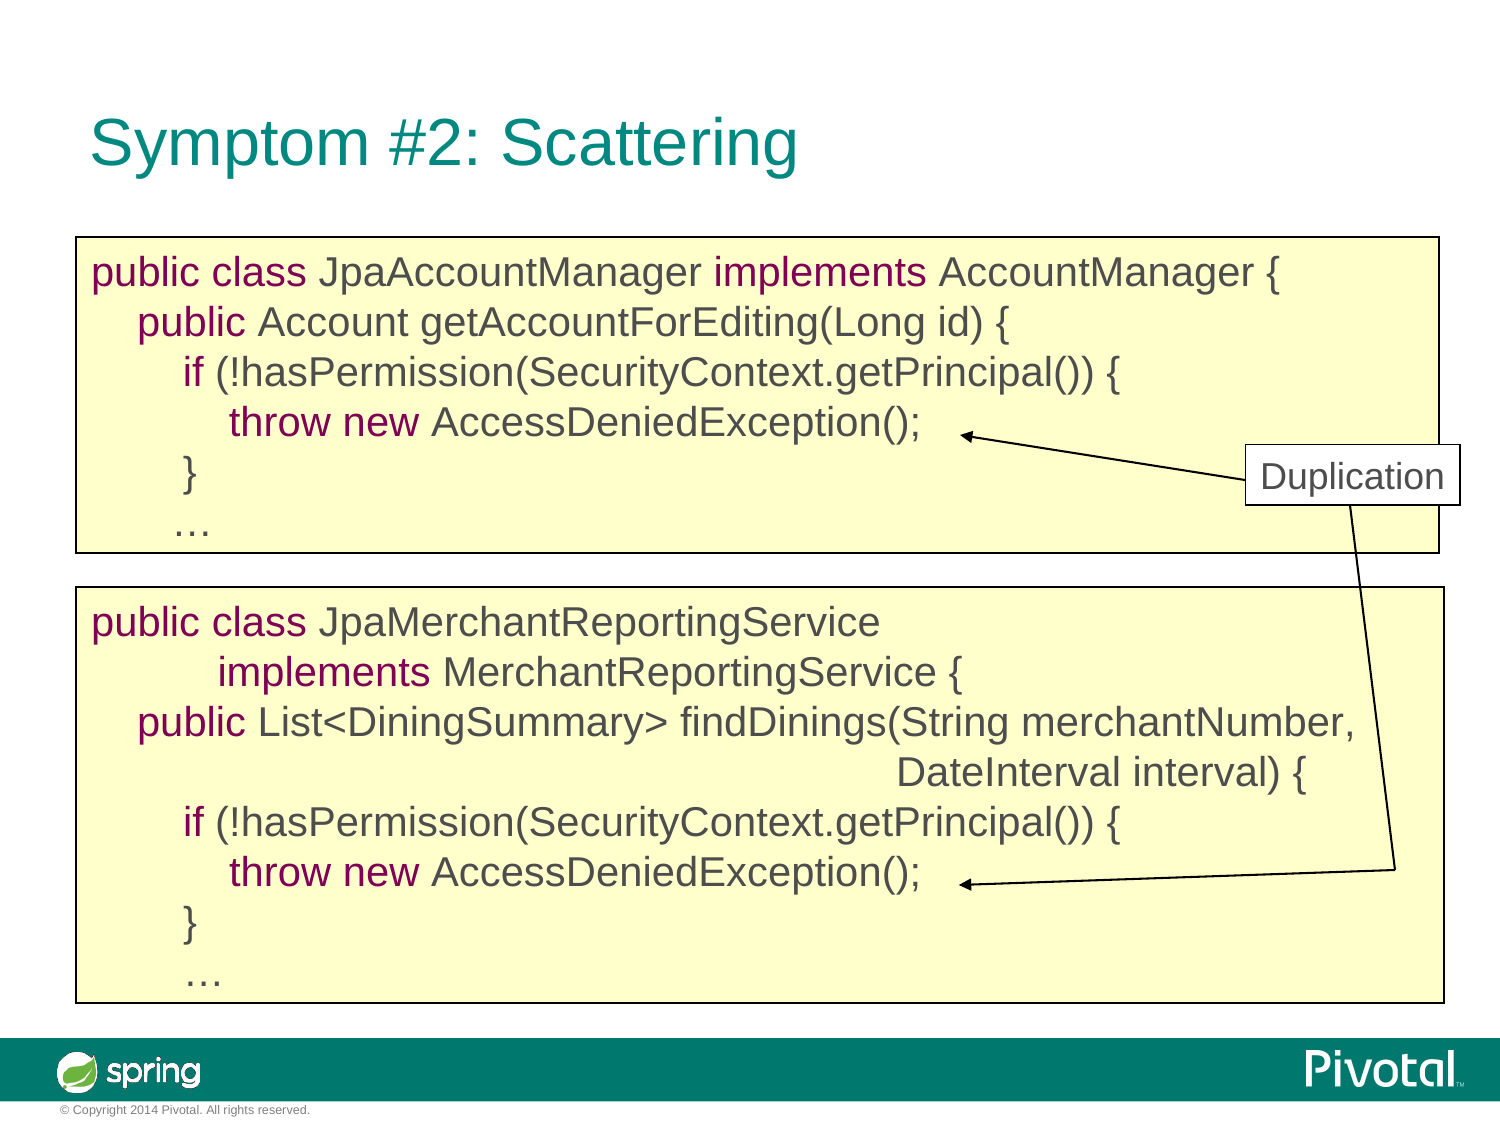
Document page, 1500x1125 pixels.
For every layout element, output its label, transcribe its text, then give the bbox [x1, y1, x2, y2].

text_box Duplication [1245, 444, 1460, 506]
picture [32, 1041, 210, 1103]
text_box public class JpaMerchantReportingService implements MerchantReportingService { public List<DiningSummary> findDinings(String merchantNumber, DateInterval interval) { if (!hasPermission(SecurityContext.getPrincipal()) { throw new AccessDeniedException(); } … [76, 587, 1445, 1003]
text_box public class JpaAccountManager implements AccountManager { public Account getAccountForEditing(Long id) { if (!hasPermission(SecurityContext.getPrincipal()) { throw new AccessDeniedException(); } … [76, 237, 1439, 553]
text_box public class JpaAccountManager implements AccountManager { public Account getAccountForEditing(Long id) { if (!hasPermission(SecurityContext.getPrincipal()) { throw new AccessDeniedException(); } … [1352, 506, 1439, 553]
title Symptom #2: Scattering [75, 45, 1426, 233]
picture [1306, 1050, 1464, 1087]
